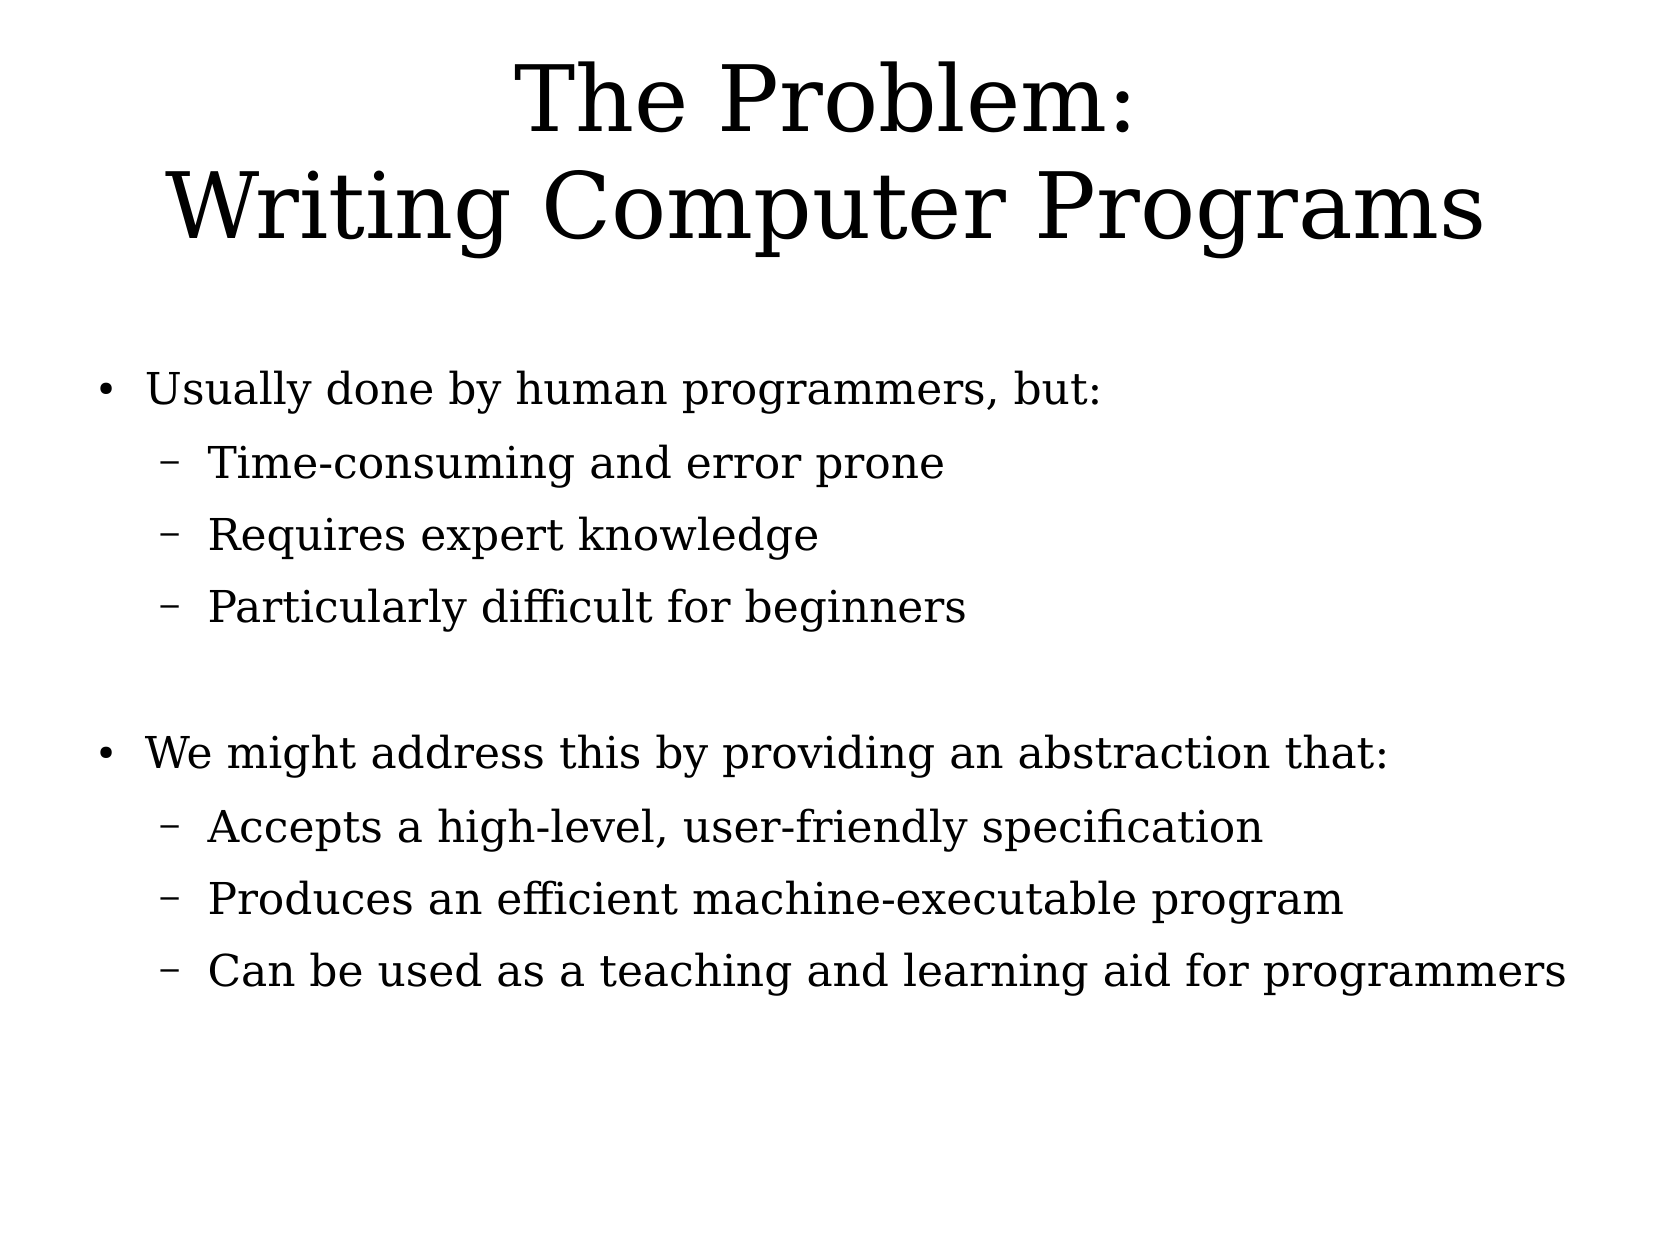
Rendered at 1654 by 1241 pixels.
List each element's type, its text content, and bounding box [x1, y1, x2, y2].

list Usually done by human programmers, but: Time-consuming and error prone Requires expert knowledge Particularly difficult for beginners We might address this by providing an abstraction that: Accepts a high-level, user-friendly specification Produces an efficient machine-executable program Can be used as a teaching and learning aid for programmers [82, 290, 1571, 1010]
title The Problem: Writing Computer Programs [82, 45, 1571, 261]
